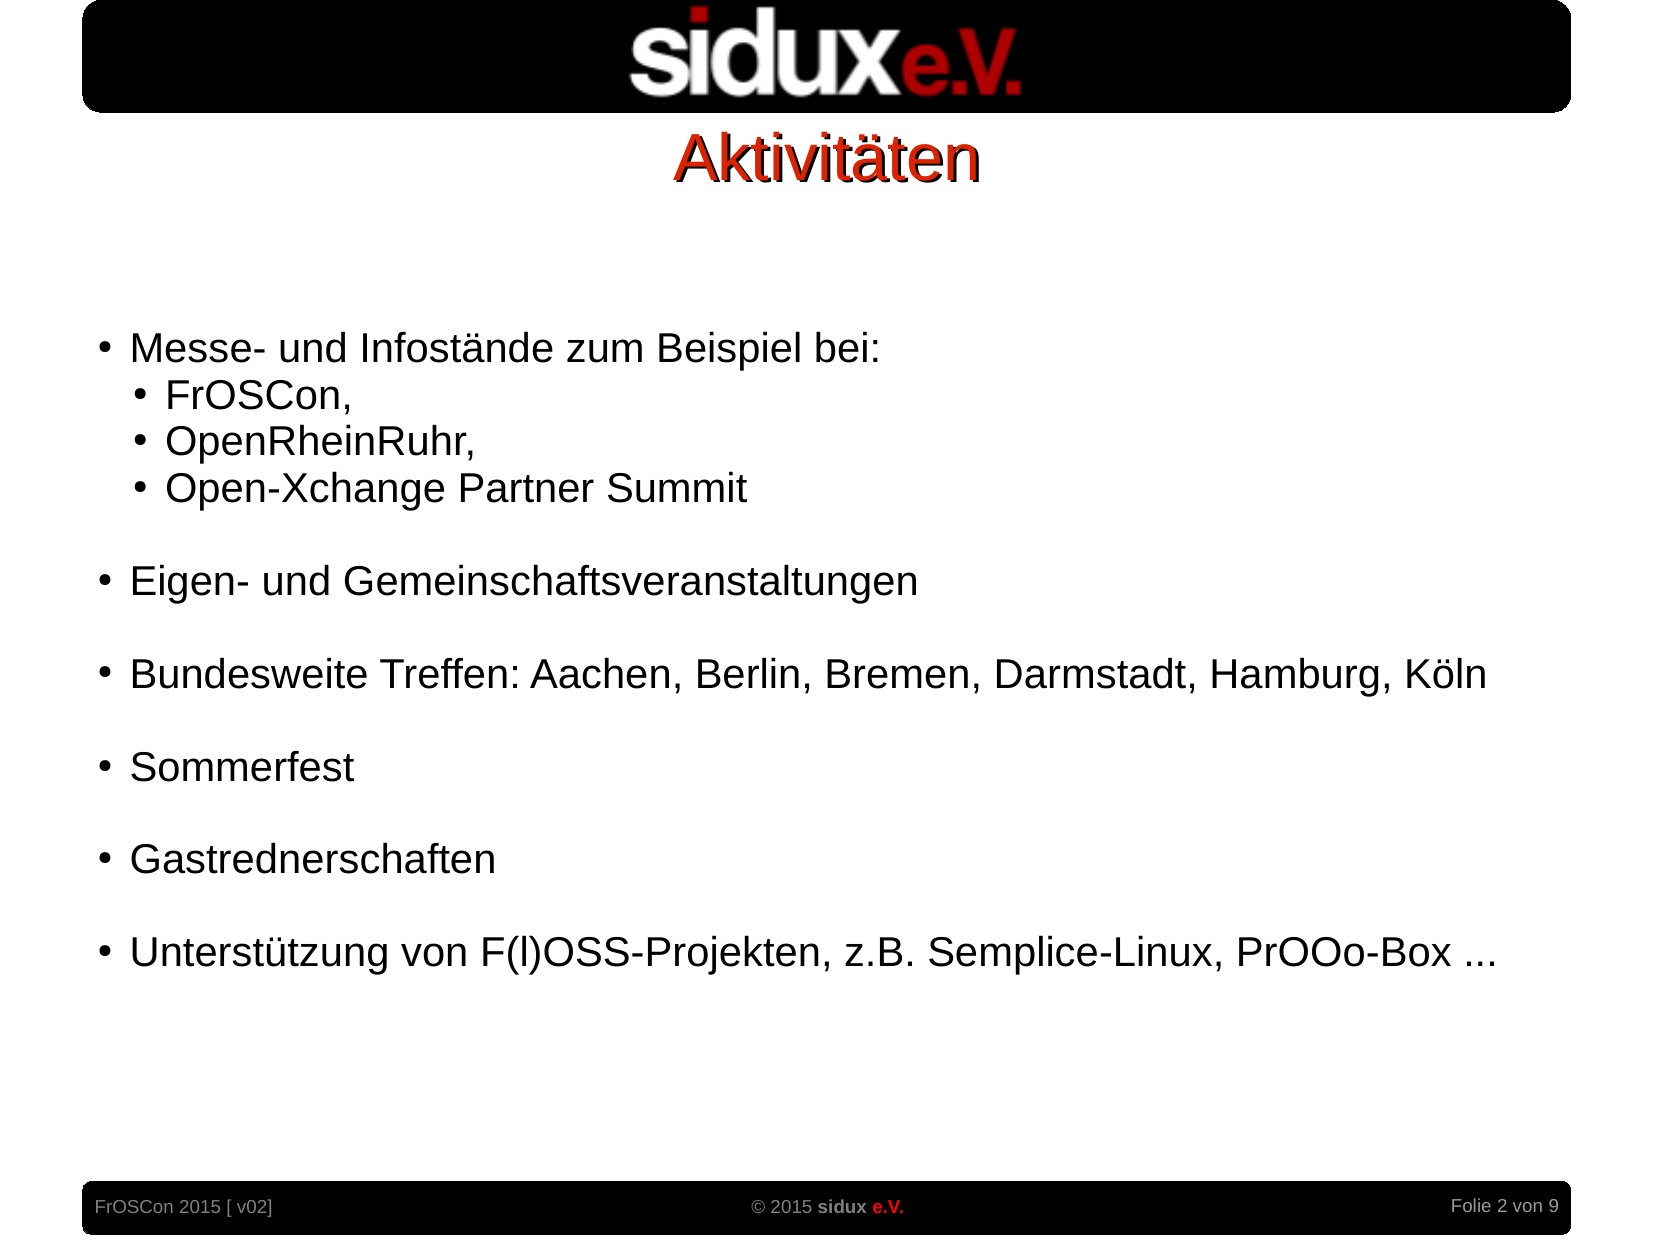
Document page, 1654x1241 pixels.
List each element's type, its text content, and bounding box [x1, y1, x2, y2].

text_box Aktivitäten [82, 112, 1571, 213]
picture [609, 0, 1028, 110]
text_box Messe- und Infostände zum Beispiel bei: FrOSCon, OpenRheinRuhr, Open-Xchange Partner Summit Eigen- und Gemeinschaftsveranstaltungen Bundesweite Treffen: Aachen, Berlin, Bremen, Darmstadt, Hamburg, Köln Sommerfest Gastrednerschaften Unterstützung von F(l)OSS-Projekten, z.B. Semplice-Linux, PrOOo-Box ... [82, 224, 1571, 1170]
